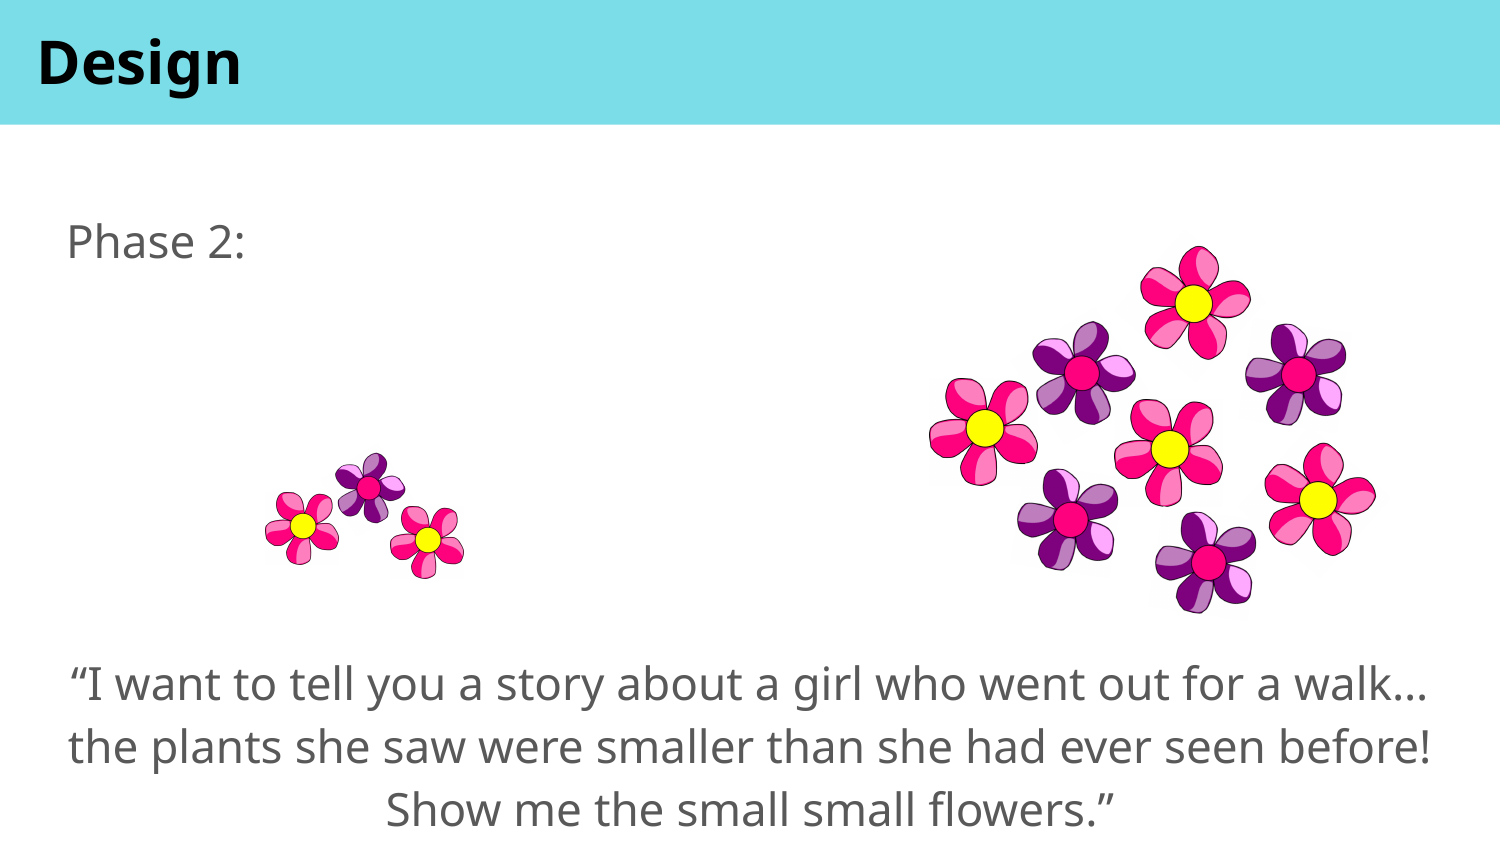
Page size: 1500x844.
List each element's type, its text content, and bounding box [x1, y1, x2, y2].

picture [265, 443, 464, 579]
picture [1114, 229, 1266, 382]
title Design [21, 9, 1420, 114]
list Phase 2: “I want to tell you a story about a girl who went out for a walk… the plants she saw were smaller than she had ever seen before! Show me the small small flowers.” [51, 189, 1449, 750]
picture [929, 307, 1391, 621]
